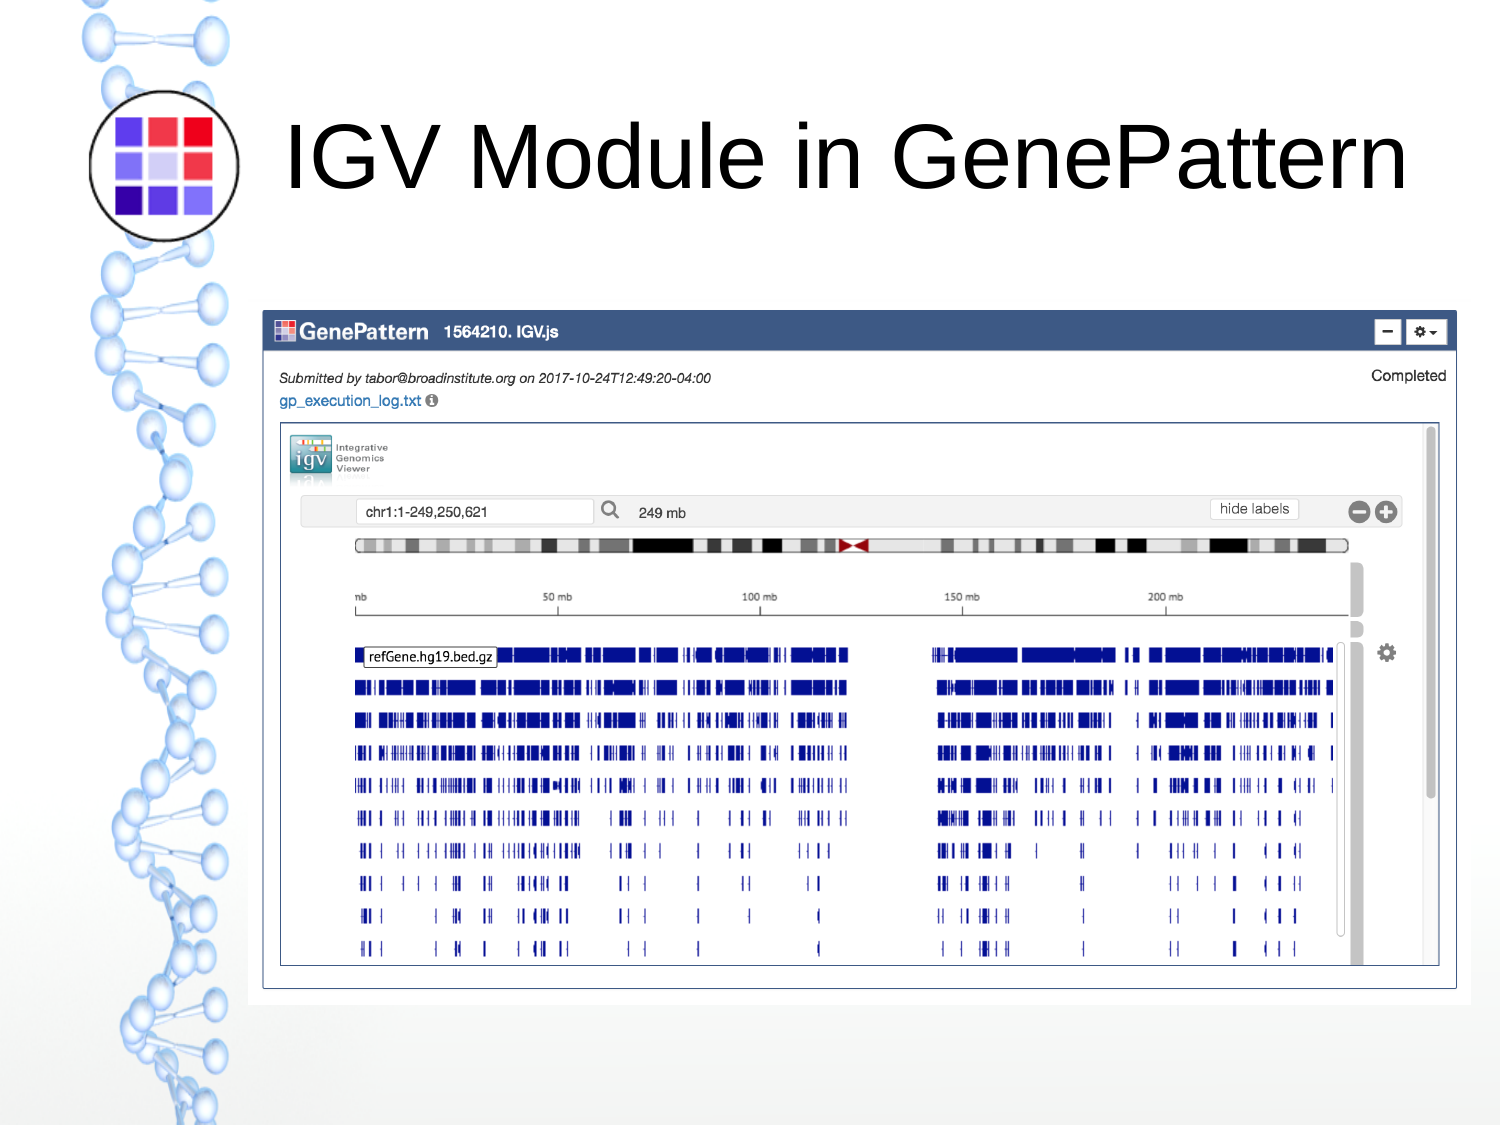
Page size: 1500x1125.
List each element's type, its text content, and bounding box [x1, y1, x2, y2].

title IGV Module in GenePattern [283, 36, 1424, 278]
picture [0, 0, 1500, 1125]
